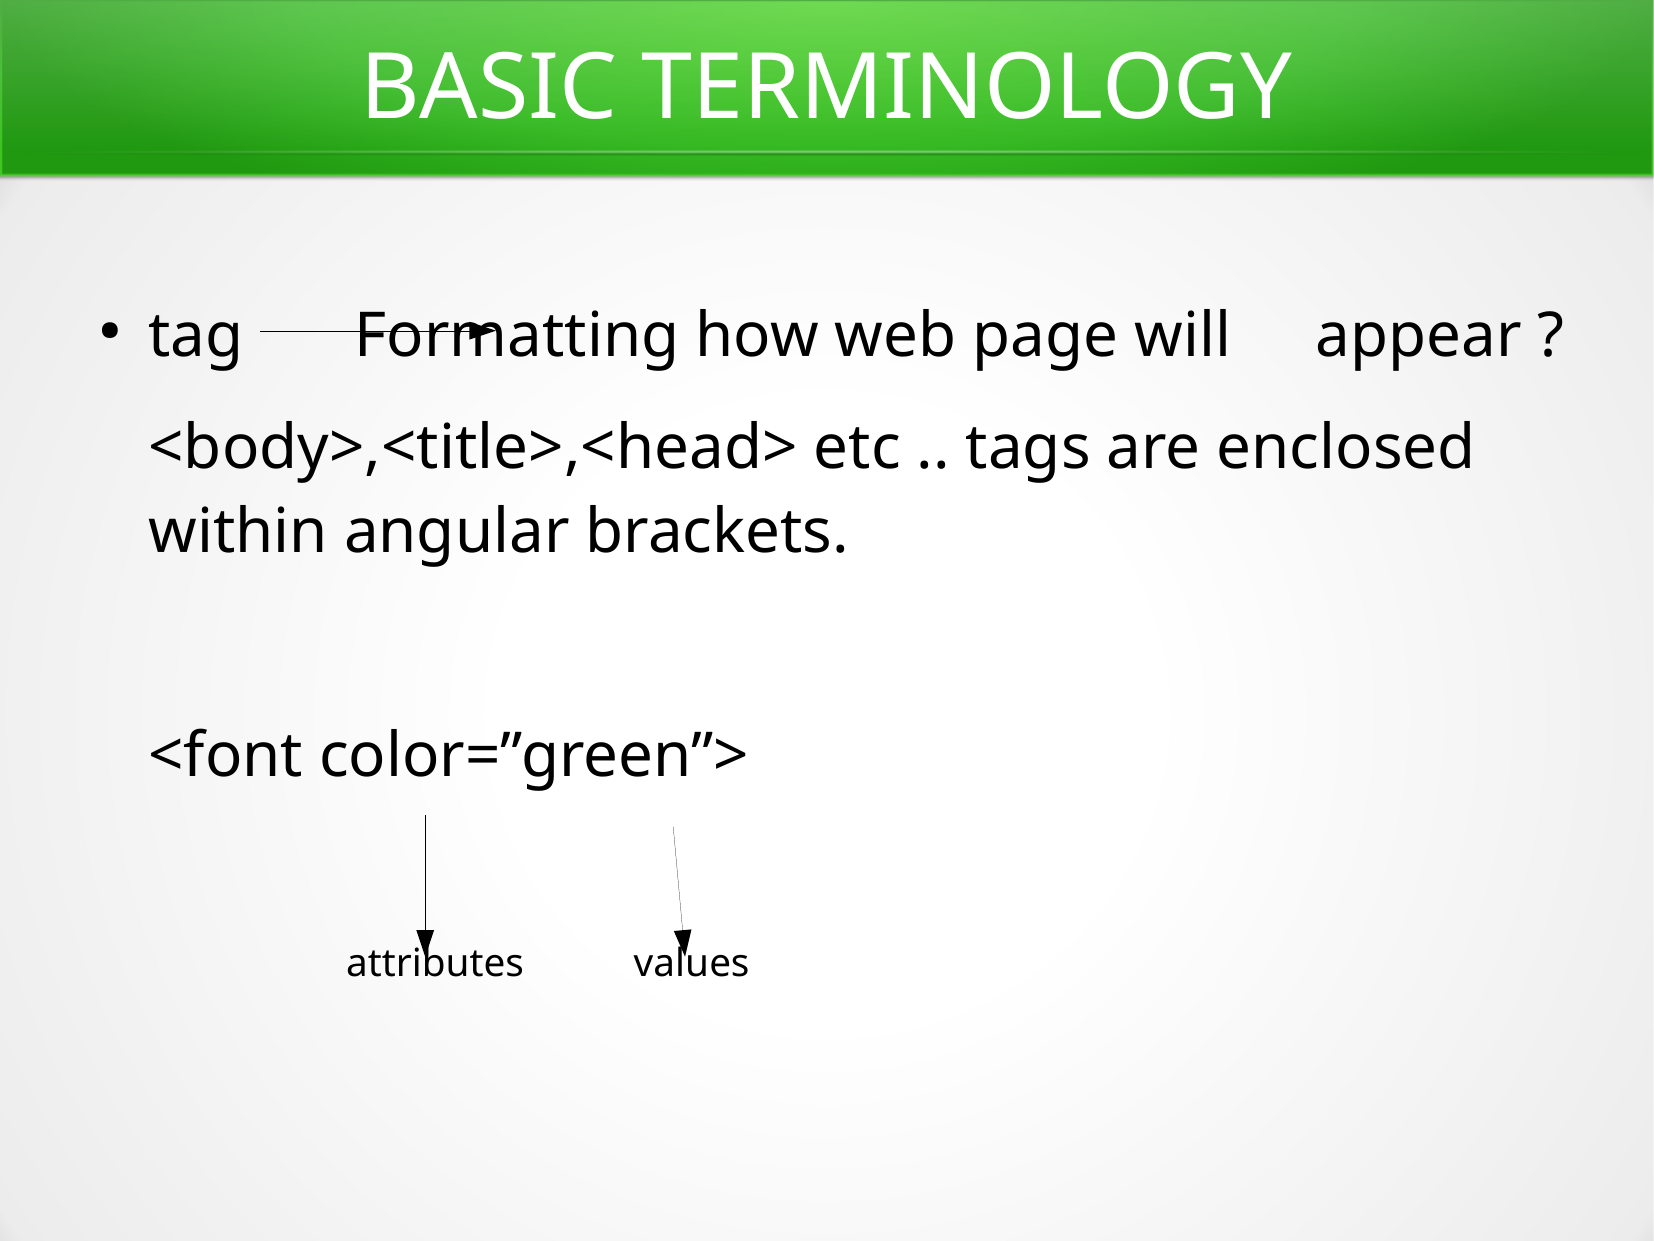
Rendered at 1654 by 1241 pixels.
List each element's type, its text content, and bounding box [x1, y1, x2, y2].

list tag Formatting how web page will appear ? <body>,<title>,<head> etc .. tags are enclosed within angular brackets. <font color=”green”> attributes values [82, 290, 1571, 1010]
title BASIC TERMINOLOGY [82, 11, 1571, 154]
picture [0, 0, 1654, 1241]
